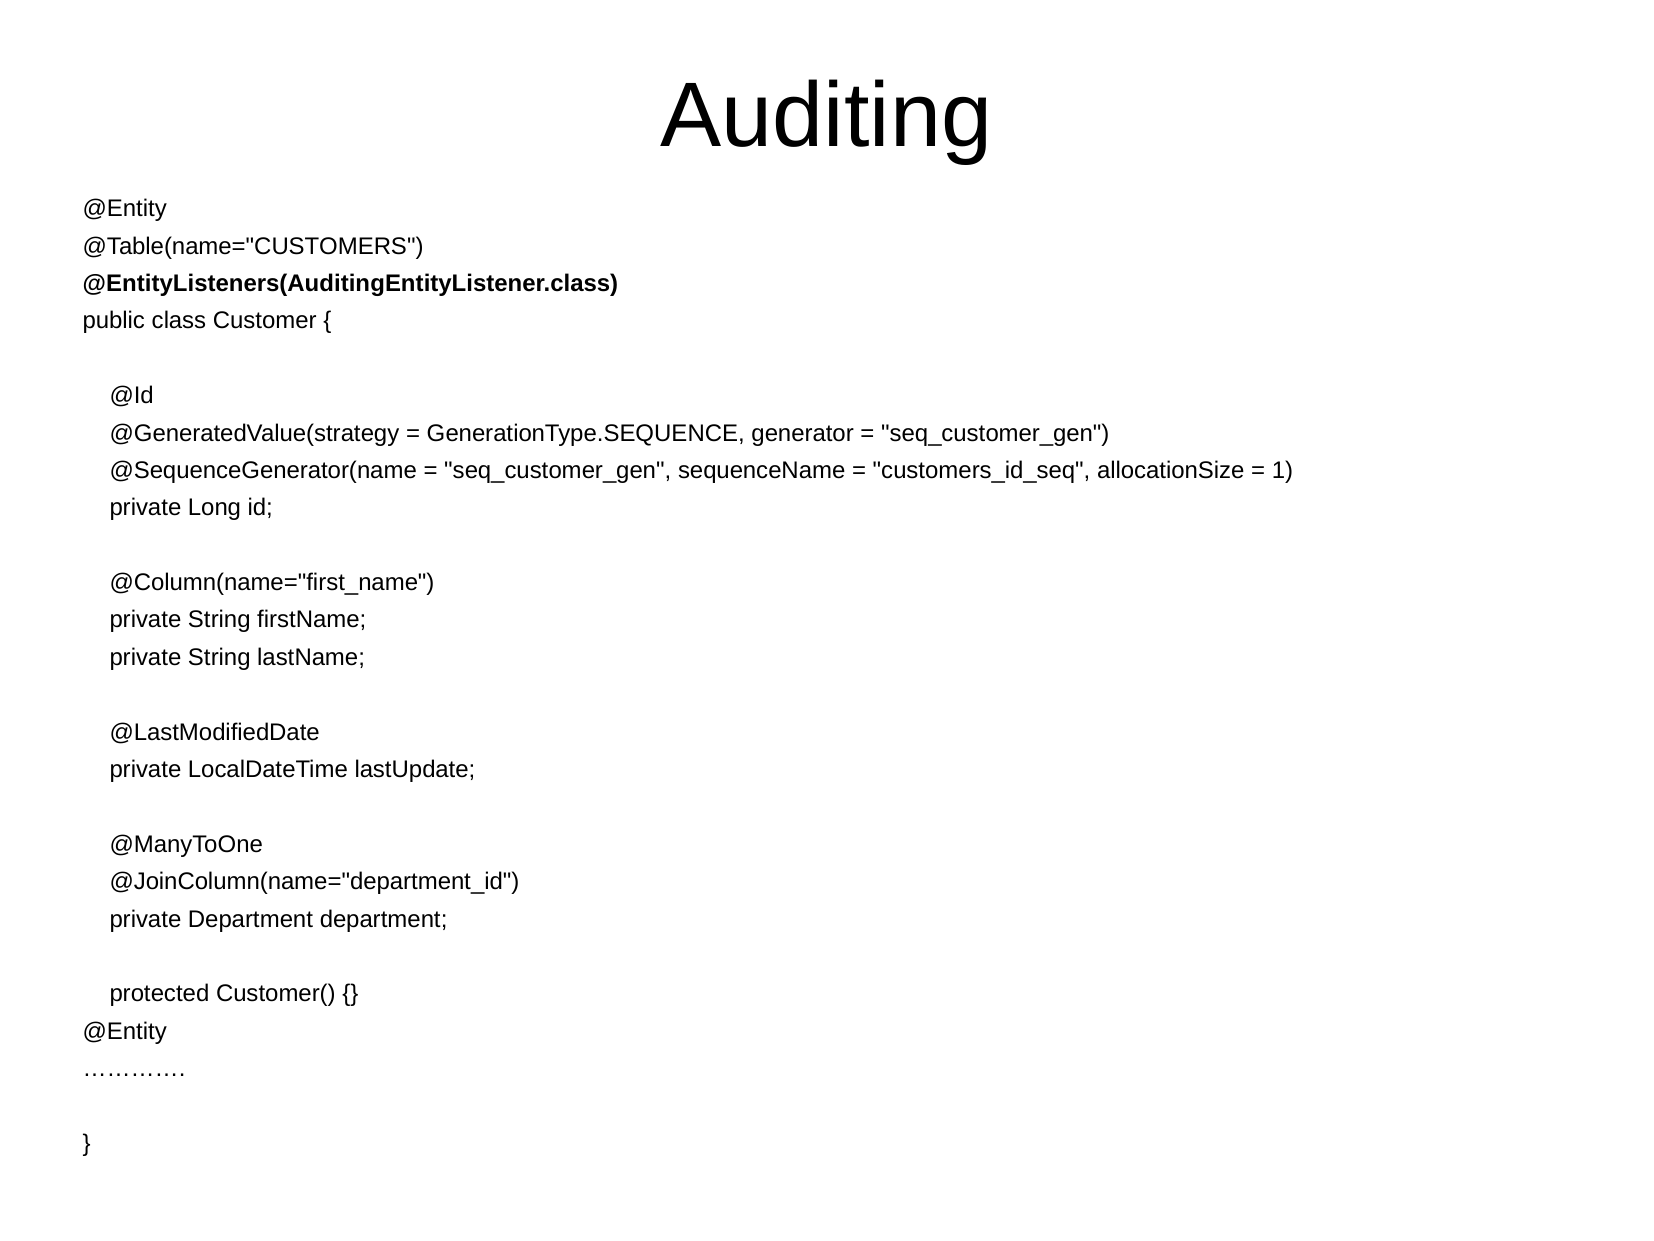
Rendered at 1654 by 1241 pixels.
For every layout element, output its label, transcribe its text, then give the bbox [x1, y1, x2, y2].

title Auditing [82, 49, 1571, 181]
list @Entity @Table(name="CUSTOMERS") @EntityListeners(AuditingEntityListener.class) public class Customer { @Id @GeneratedValue(strategy = GenerationType.SEQUENCE, generator = "seq_customer_gen") @SequenceGenerator(name = "seq_customer_gen", sequenceName = "customers_id_seq", allocationSize = 1) private Long id; @Column(name="first_name") private String firstName; private String lastName; @LastModifiedDate private LocalDateTime lastUpdate; @ManyToOne @JoinColumn(name="department_id") private Department department; protected Customer() {} @Entity …………. } [82, 195, 1571, 1171]
